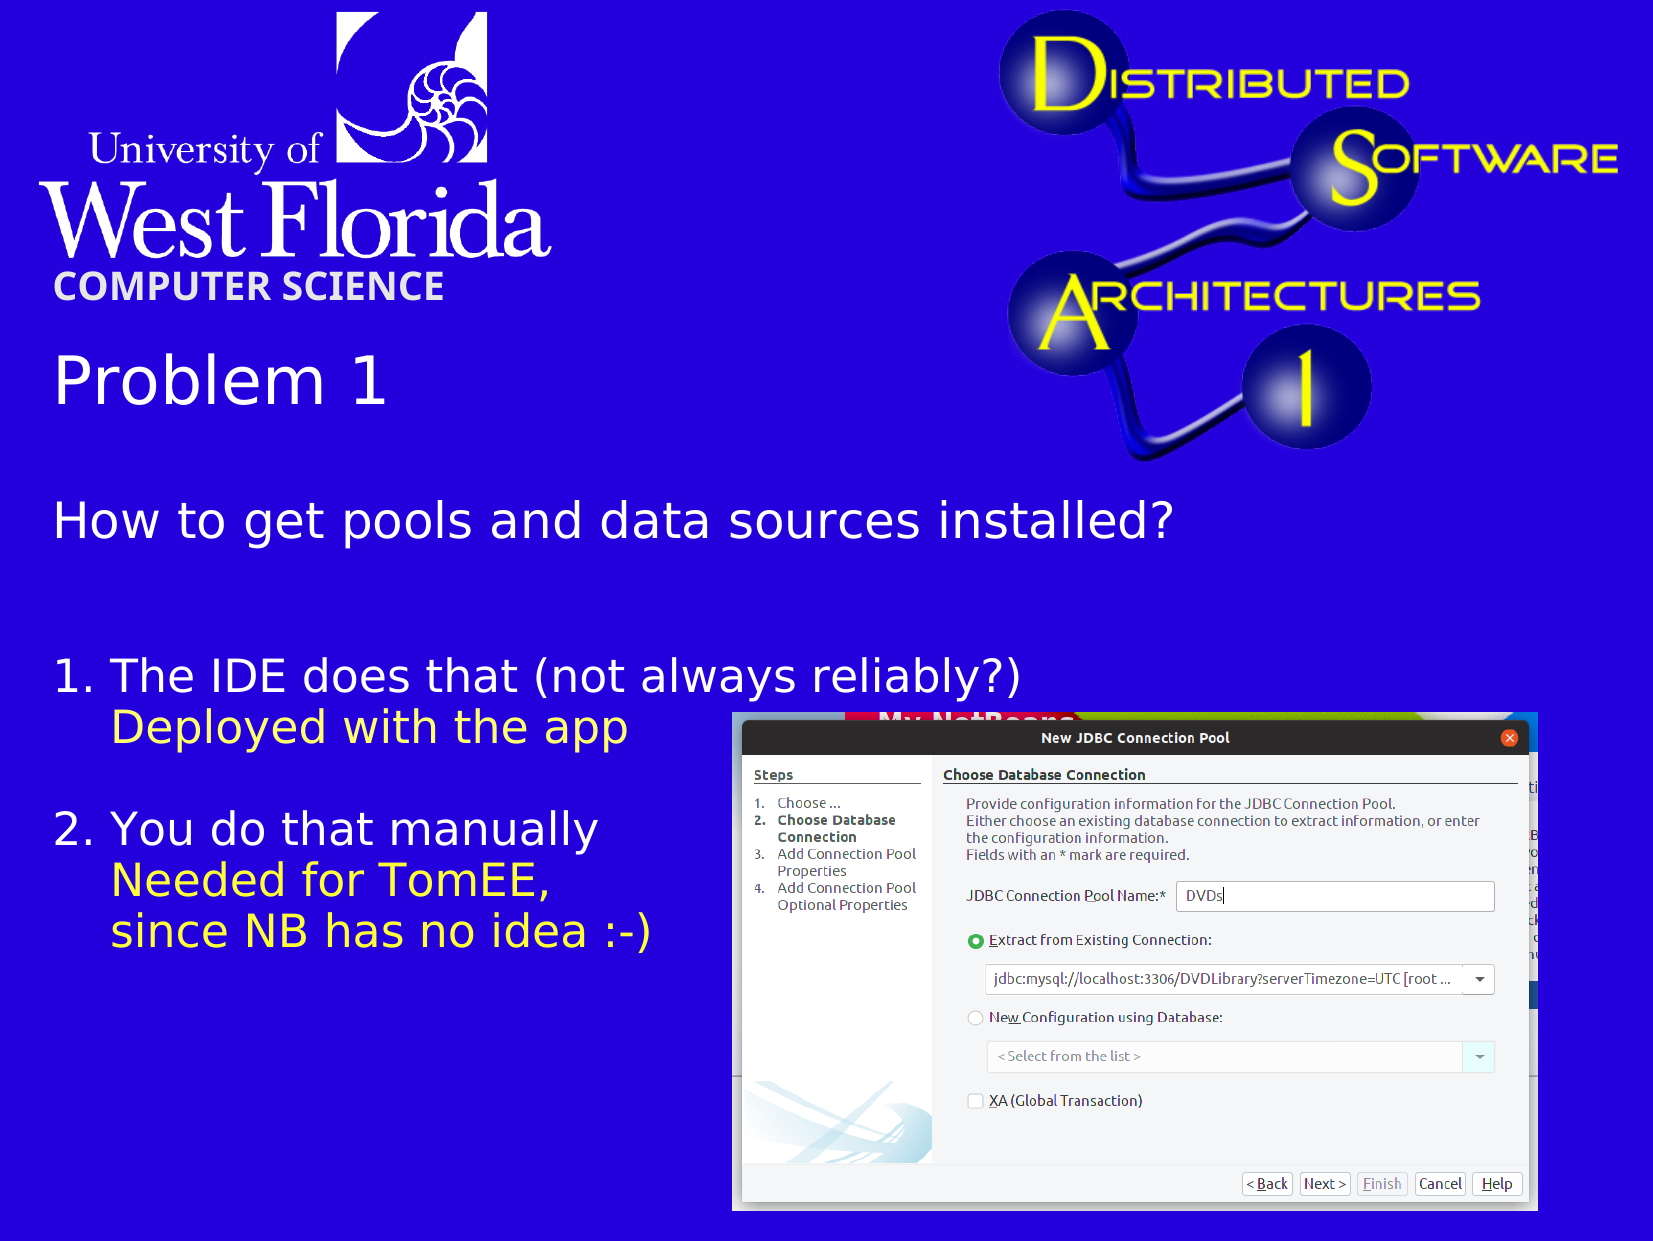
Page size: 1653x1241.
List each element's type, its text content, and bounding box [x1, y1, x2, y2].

picture [37, 0, 559, 262]
text_box Problem 1 How to get pools and data sources installed? 1. The IDE does that (not always reliably?) Deployed with the app 2. You do that manually Needed for TomEE, since NB has no idea :-) [37, 337, 1201, 1241]
text_box COMPUTER SCIENCE [37, 262, 563, 316]
picture [732, 712, 1538, 1211]
picture [910, 0, 1653, 506]
